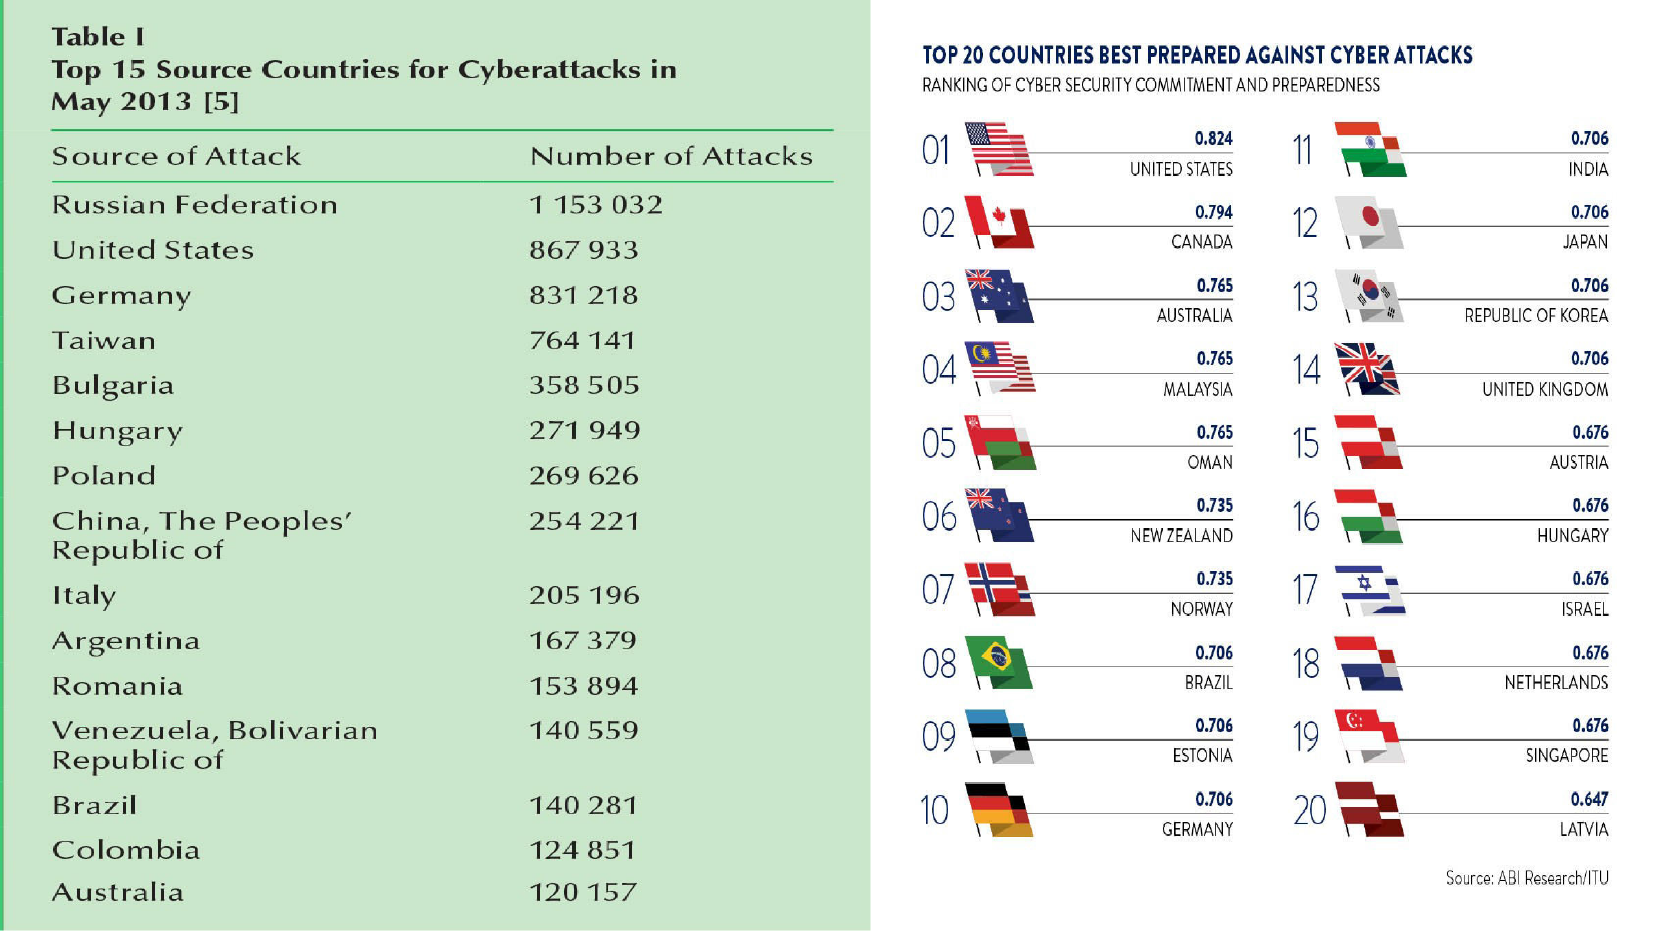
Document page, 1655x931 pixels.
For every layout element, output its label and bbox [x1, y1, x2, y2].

text_box [0, 0, 1654, 930]
